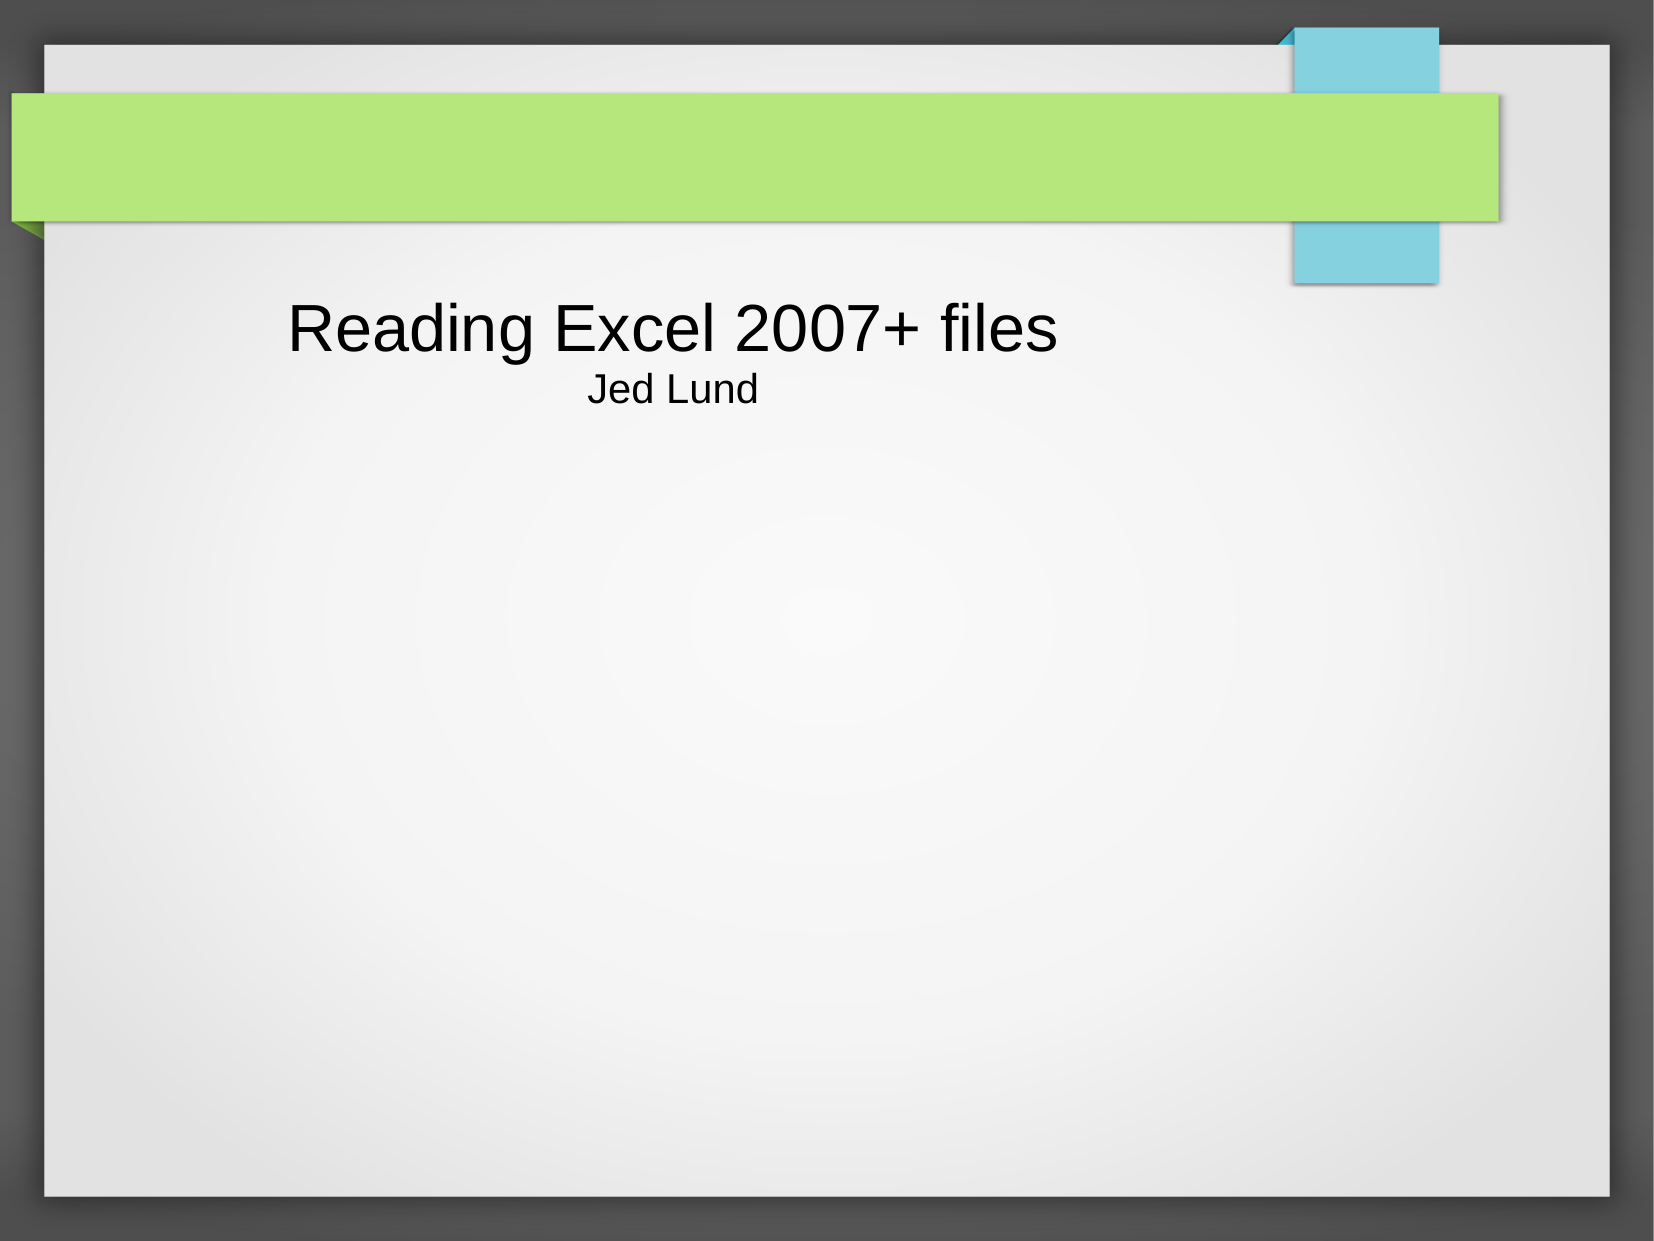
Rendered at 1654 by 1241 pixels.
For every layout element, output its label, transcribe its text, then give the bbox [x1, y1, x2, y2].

subtitle Reading Excel 2007+ files Jed Lund [82, 94, 1264, 643]
picture [0, 0, 1654, 1241]
